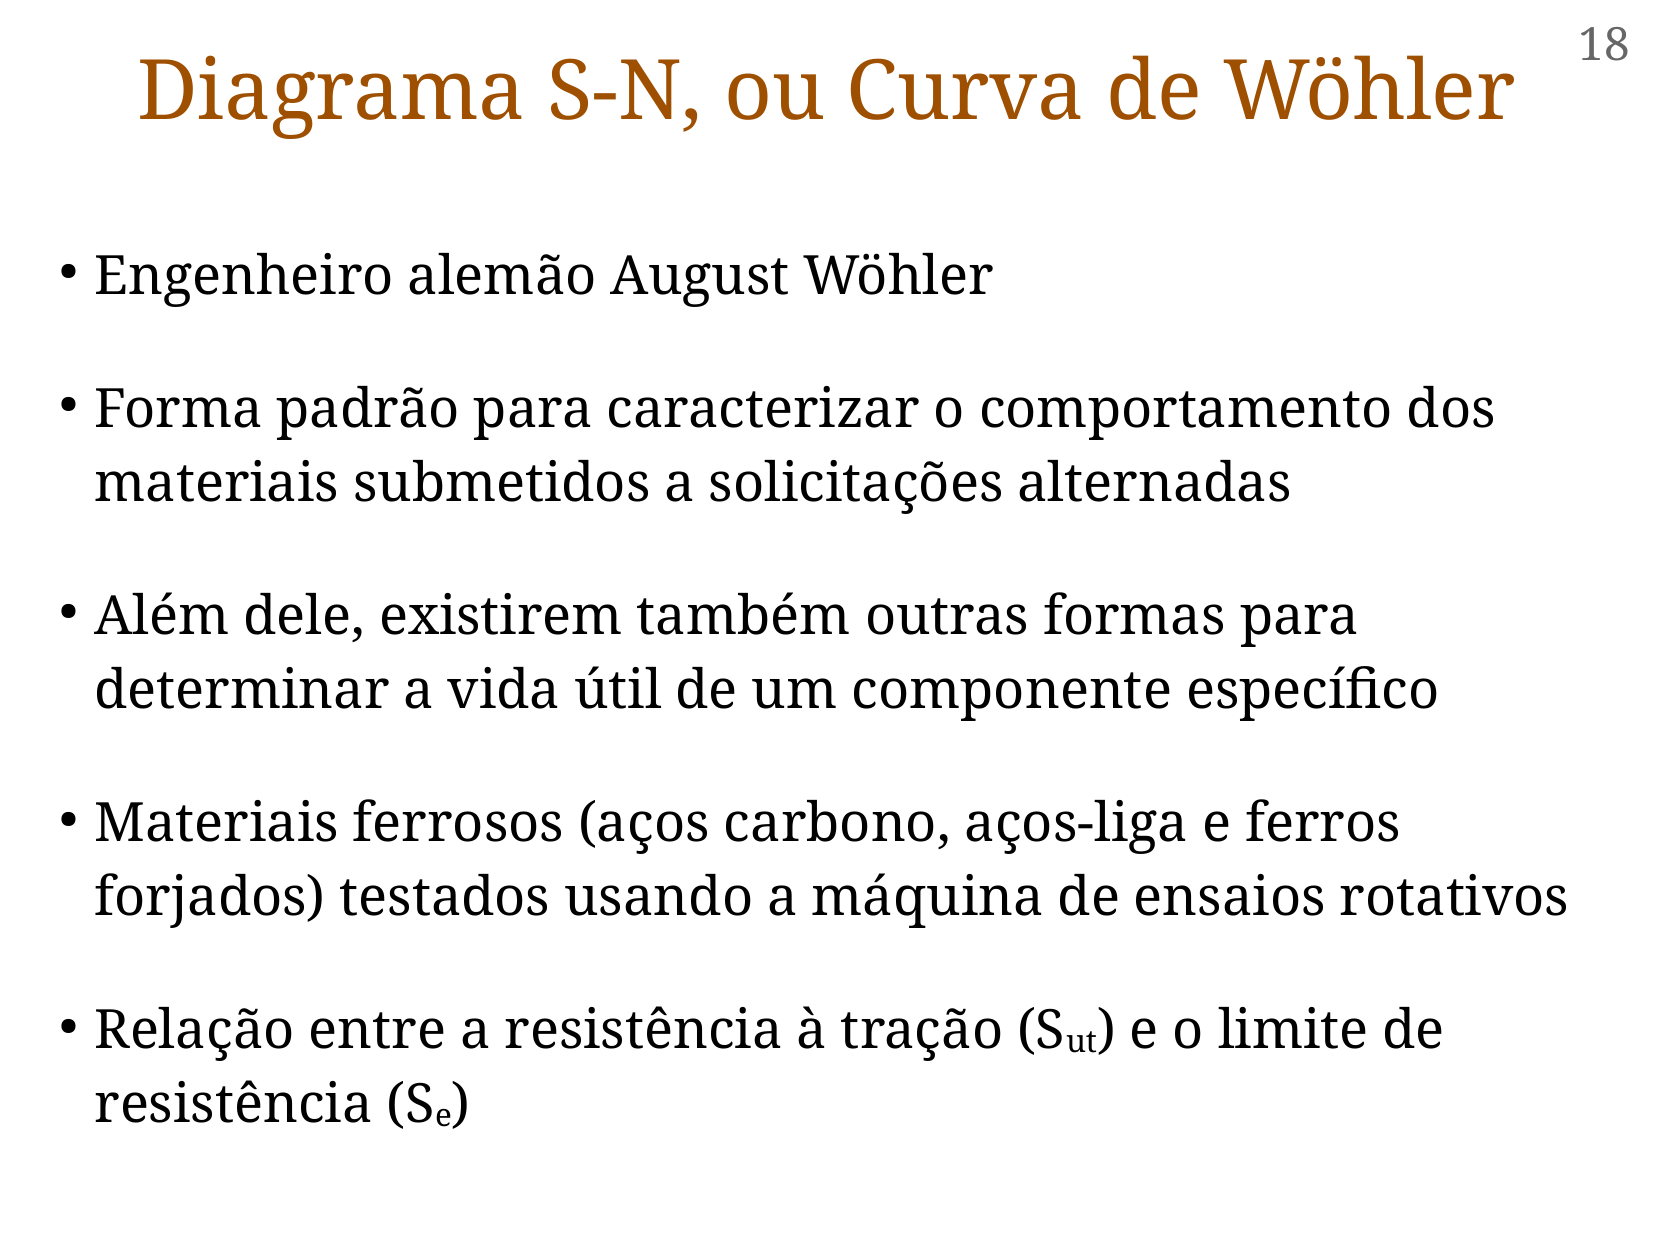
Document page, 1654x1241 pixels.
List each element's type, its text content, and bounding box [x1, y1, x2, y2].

title Diagrama S-N, ou Curva de Wöhler [59, 29, 1595, 148]
list Engenheiro alemão August Wöhler Forma padrão para caracterizar o comportamento dos materiais submetidos a solicitações alternadas Além dele, existirem também outras formas para determinar a vida útil de um componente específico Materiais ferrosos (aços carbono, aços-liga e ferros forjados) testados usando a máquina de ensaios rotativos Relação entre a resistência à tração (Sut) e o limite de resistência (Se) [59, 236, 1595, 1211]
